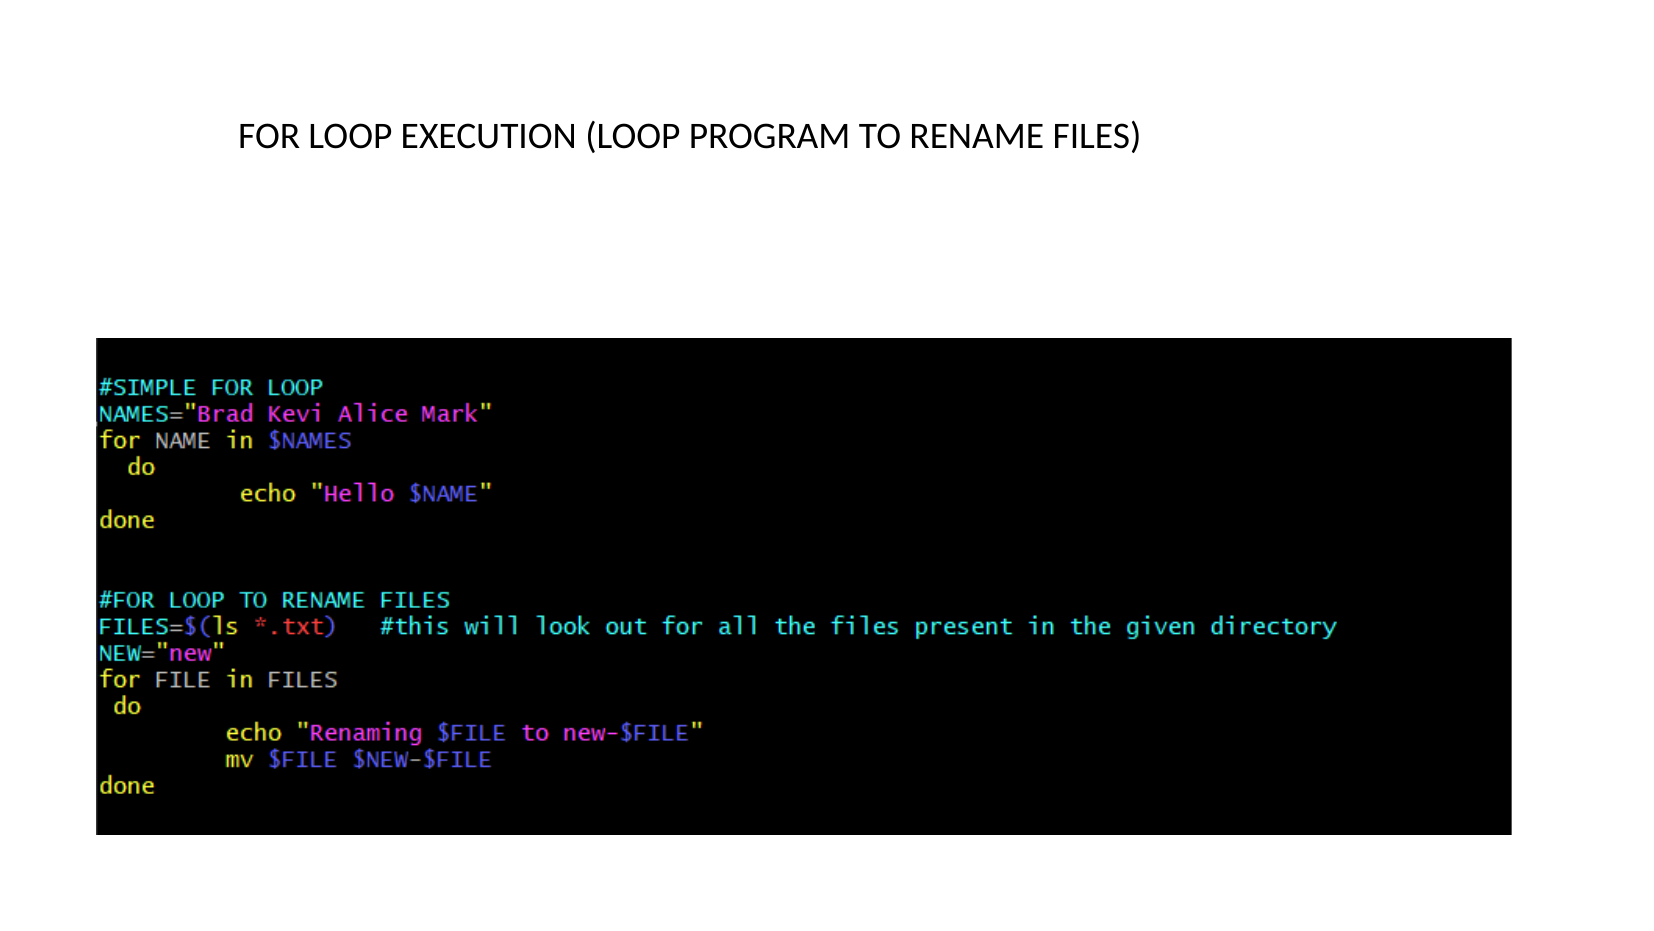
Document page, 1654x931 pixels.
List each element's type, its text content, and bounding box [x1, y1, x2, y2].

picture [96, 338, 1512, 835]
text_box FOR LOOP EXECUTION (LOOP PROGRAM TO RENAME FILES) [223, 103, 1462, 165]
